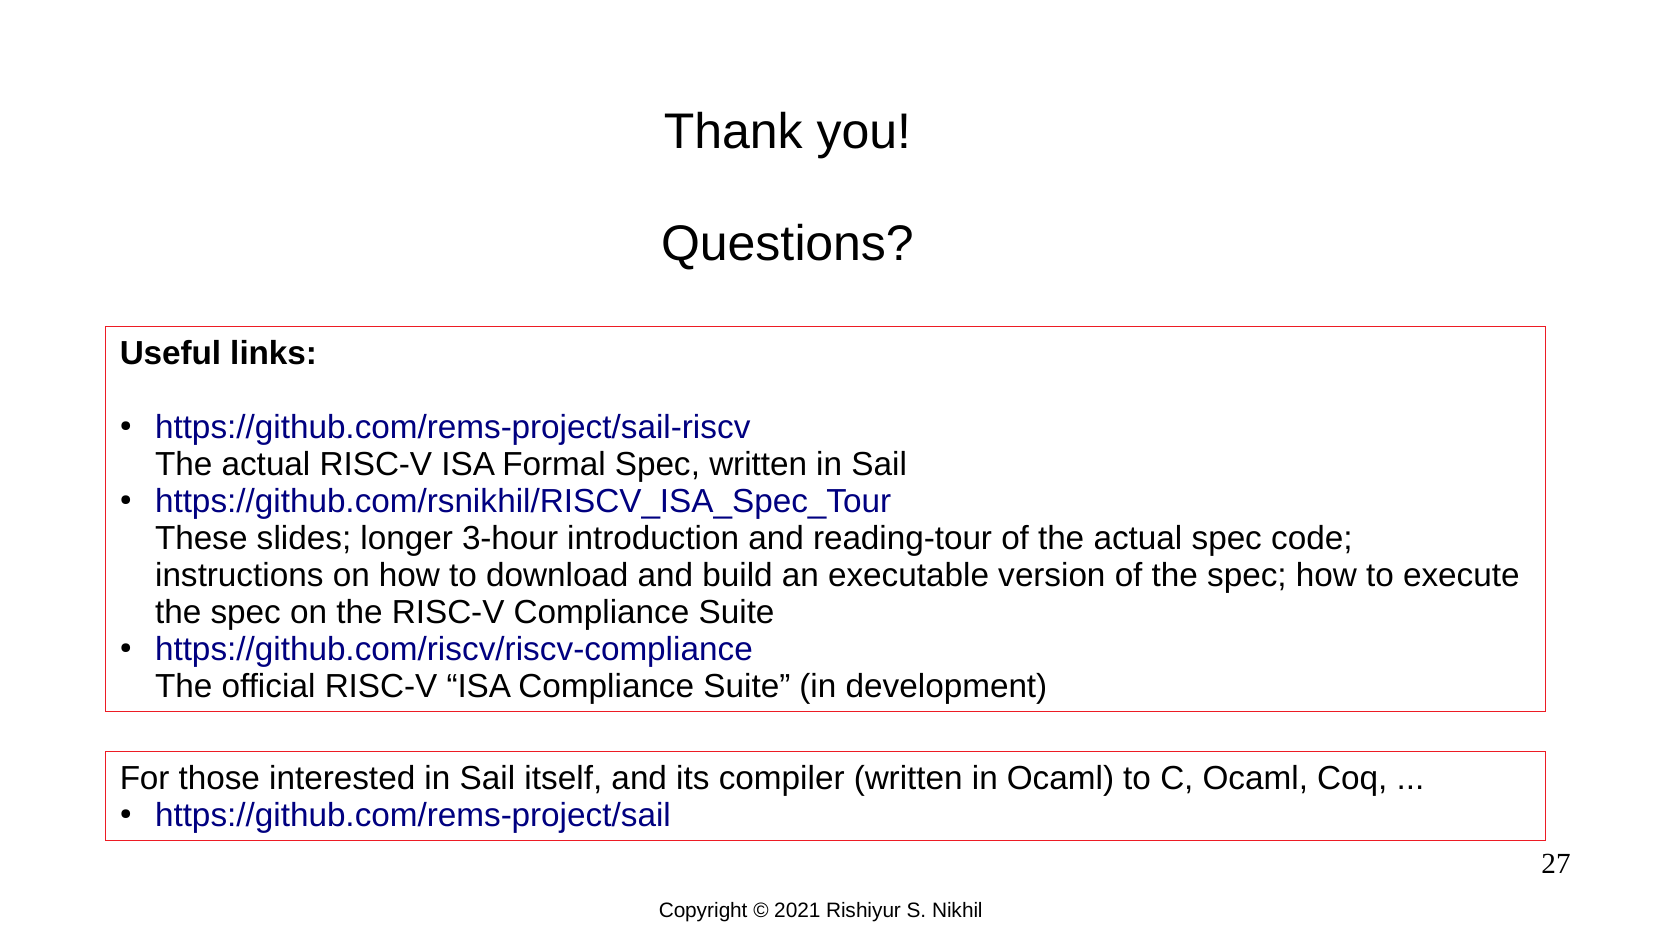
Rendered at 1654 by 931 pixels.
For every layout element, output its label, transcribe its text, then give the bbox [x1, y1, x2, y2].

text_box For those interested in Sail itself, and its compiler (written in Ocaml) to C, Ocaml, Coq, ... https://github.com/rems-project/sail [105, 751, 1546, 841]
text_box Thank you! Questions? [646, 96, 929, 286]
text_box Useful links: https://github.com/rems-project/sail-riscv The actual RISC-V ISA Formal Spec, written in Sail https://github.com/rsnikhil/RISCV_ISA_Spec_Tour These slides; longer 3-hour introduction and reading-tour of the actual spec code; instructions on how to download and build an executable version of the spec; how to execute the spec on the RISC-V Compliance Suite https://github.com/riscv/riscv-compliance The official RISC-V “ISA Compliance Suite” (in development) [105, 326, 1546, 712]
